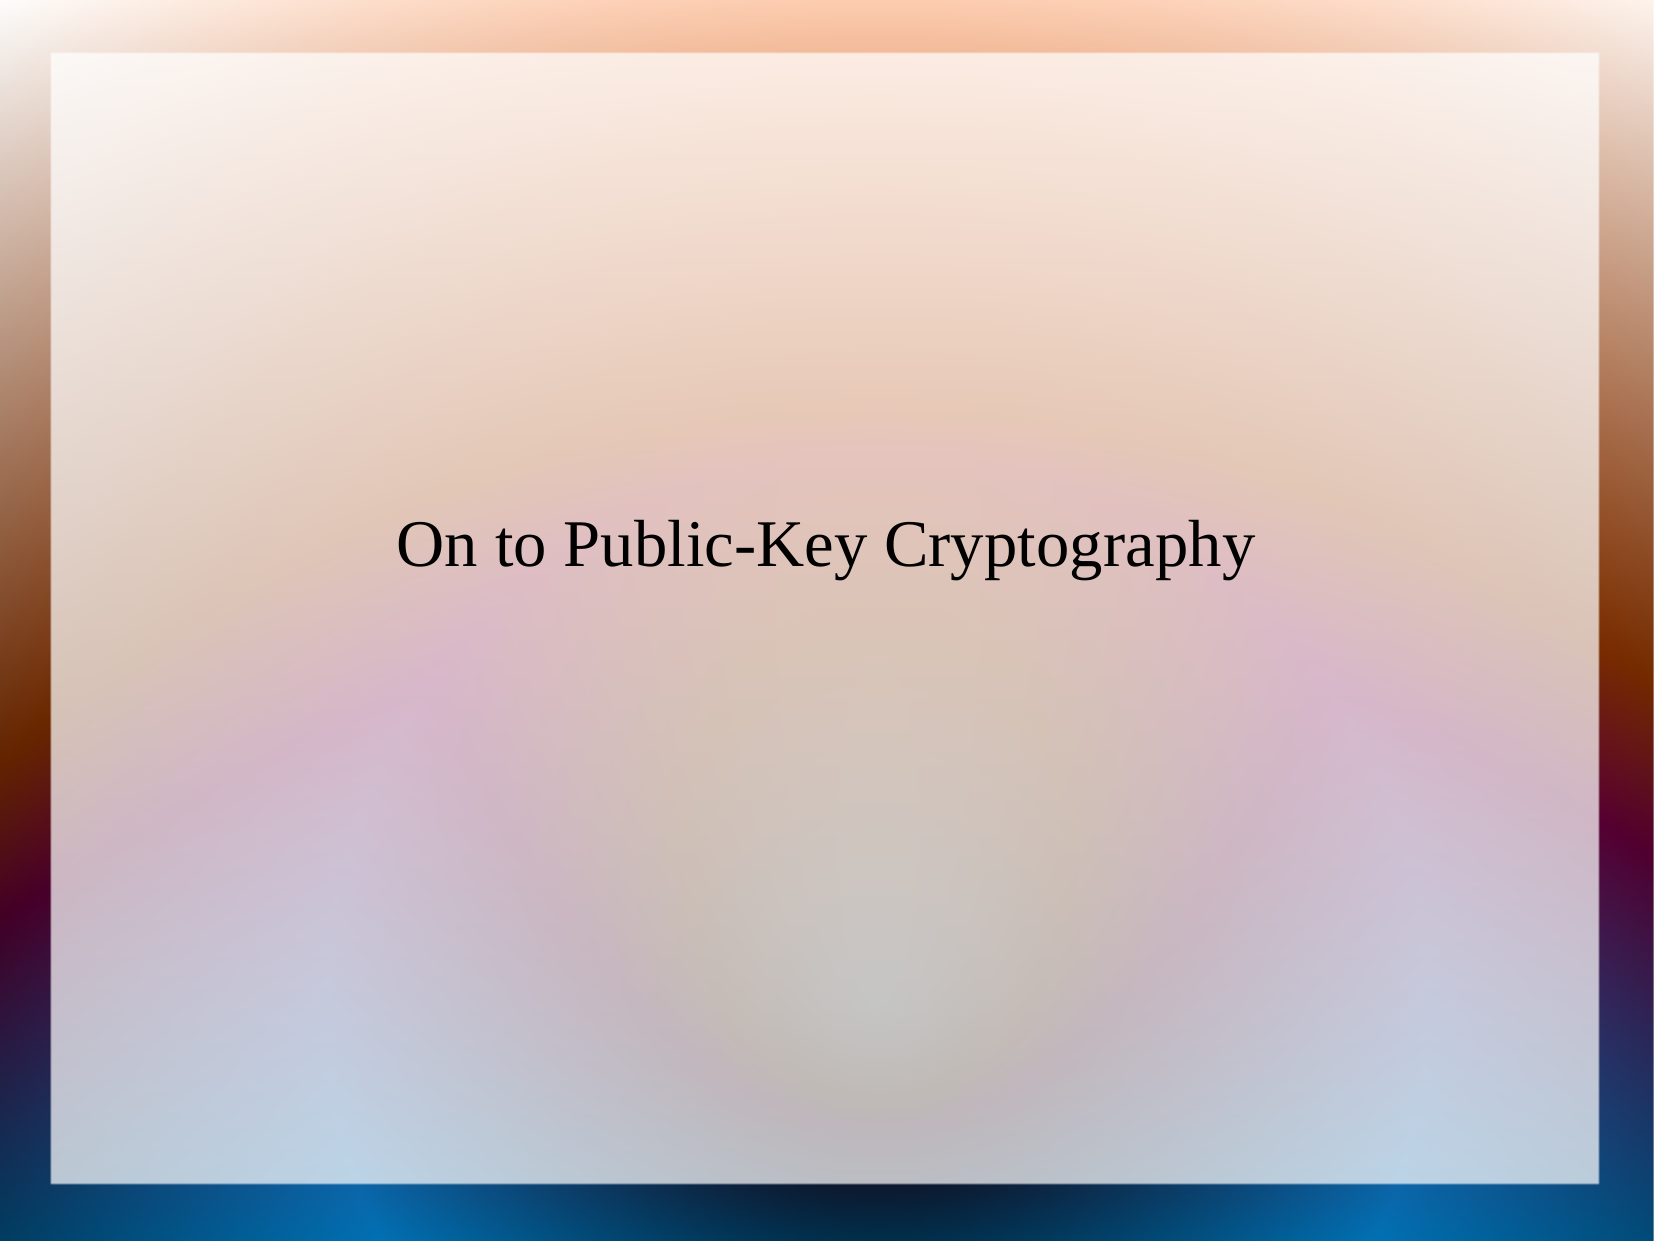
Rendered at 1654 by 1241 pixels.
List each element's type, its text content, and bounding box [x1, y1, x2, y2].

picture [0, 0, 1654, 1241]
subtitle On to Public-Key Cryptography [82, 62, 1571, 1027]
